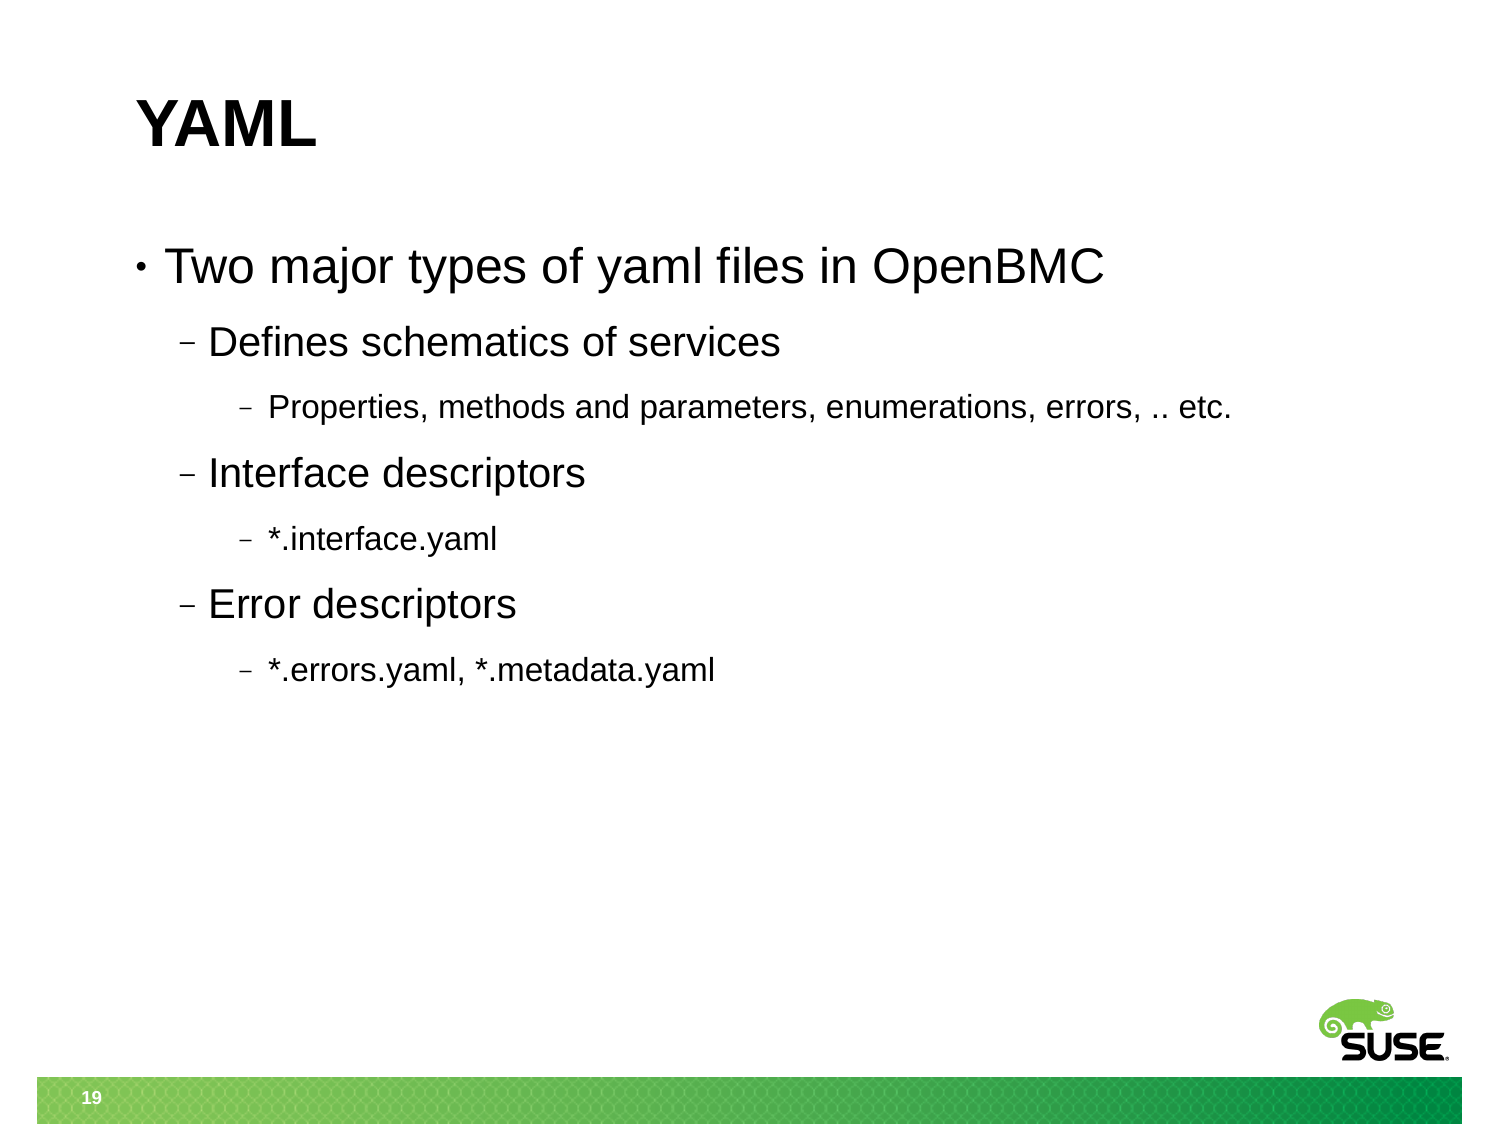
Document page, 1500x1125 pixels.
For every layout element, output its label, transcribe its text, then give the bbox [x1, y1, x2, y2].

picture [37, 1077, 1462, 1124]
picture [1319, 999, 1449, 1061]
title YAML [135, 41, 1372, 204]
list Two major types of yaml files in OpenBMC Defines schematics of services Properties, methods and parameters, enumerations, errors, .. etc. Interface descriptors *.interface.yaml Error descriptors *.errors.yaml, *.metadata.yaml [135, 238, 1372, 982]
